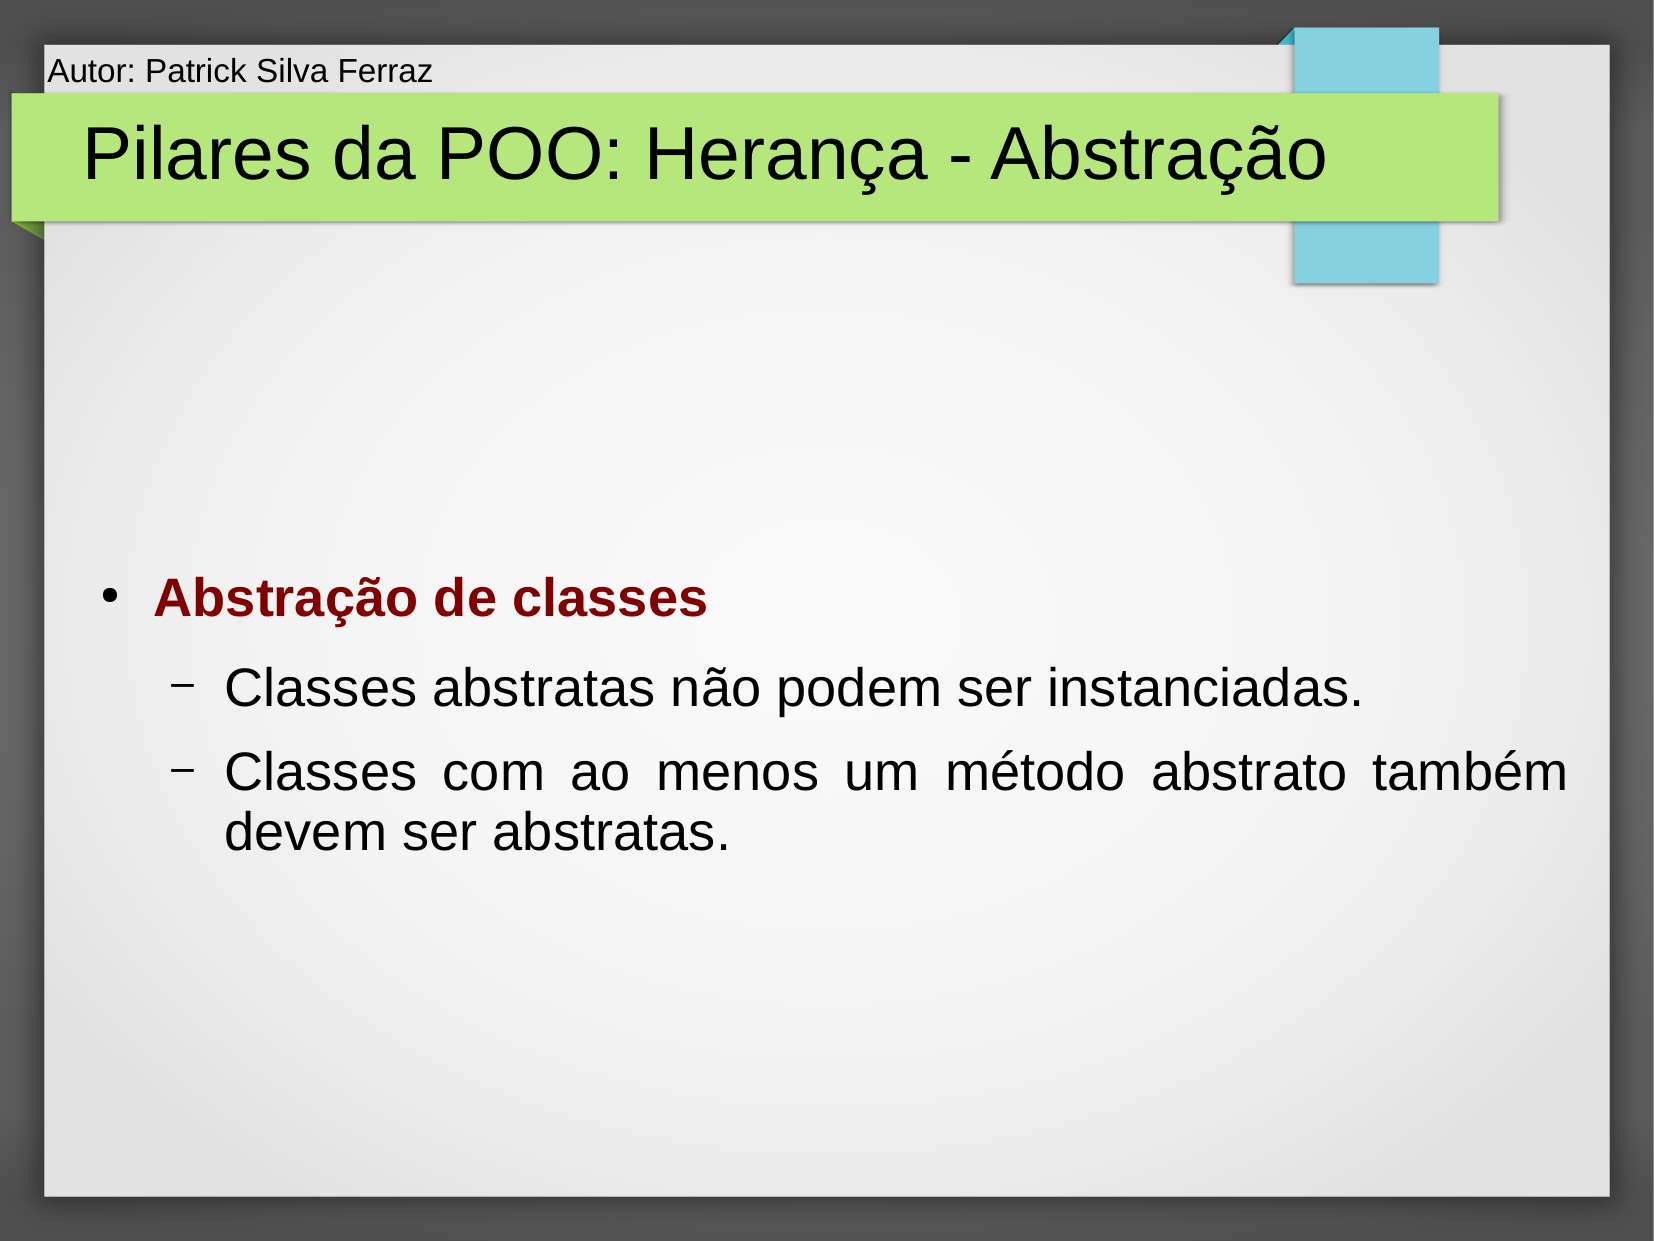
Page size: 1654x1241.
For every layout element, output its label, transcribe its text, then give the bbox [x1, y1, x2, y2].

list Abstração de classes Classes abstratas não podem ser instanciadas. Classes com ao menos um método abstrato também devem ser abstratas. [82, 295, 1571, 1134]
text_box Autor: Patrick Silva Ferraz [47, 47, 876, 95]
picture [0, 0, 1654, 1241]
title Pilares da POO: Herança - Abstração [82, 69, 1382, 238]
